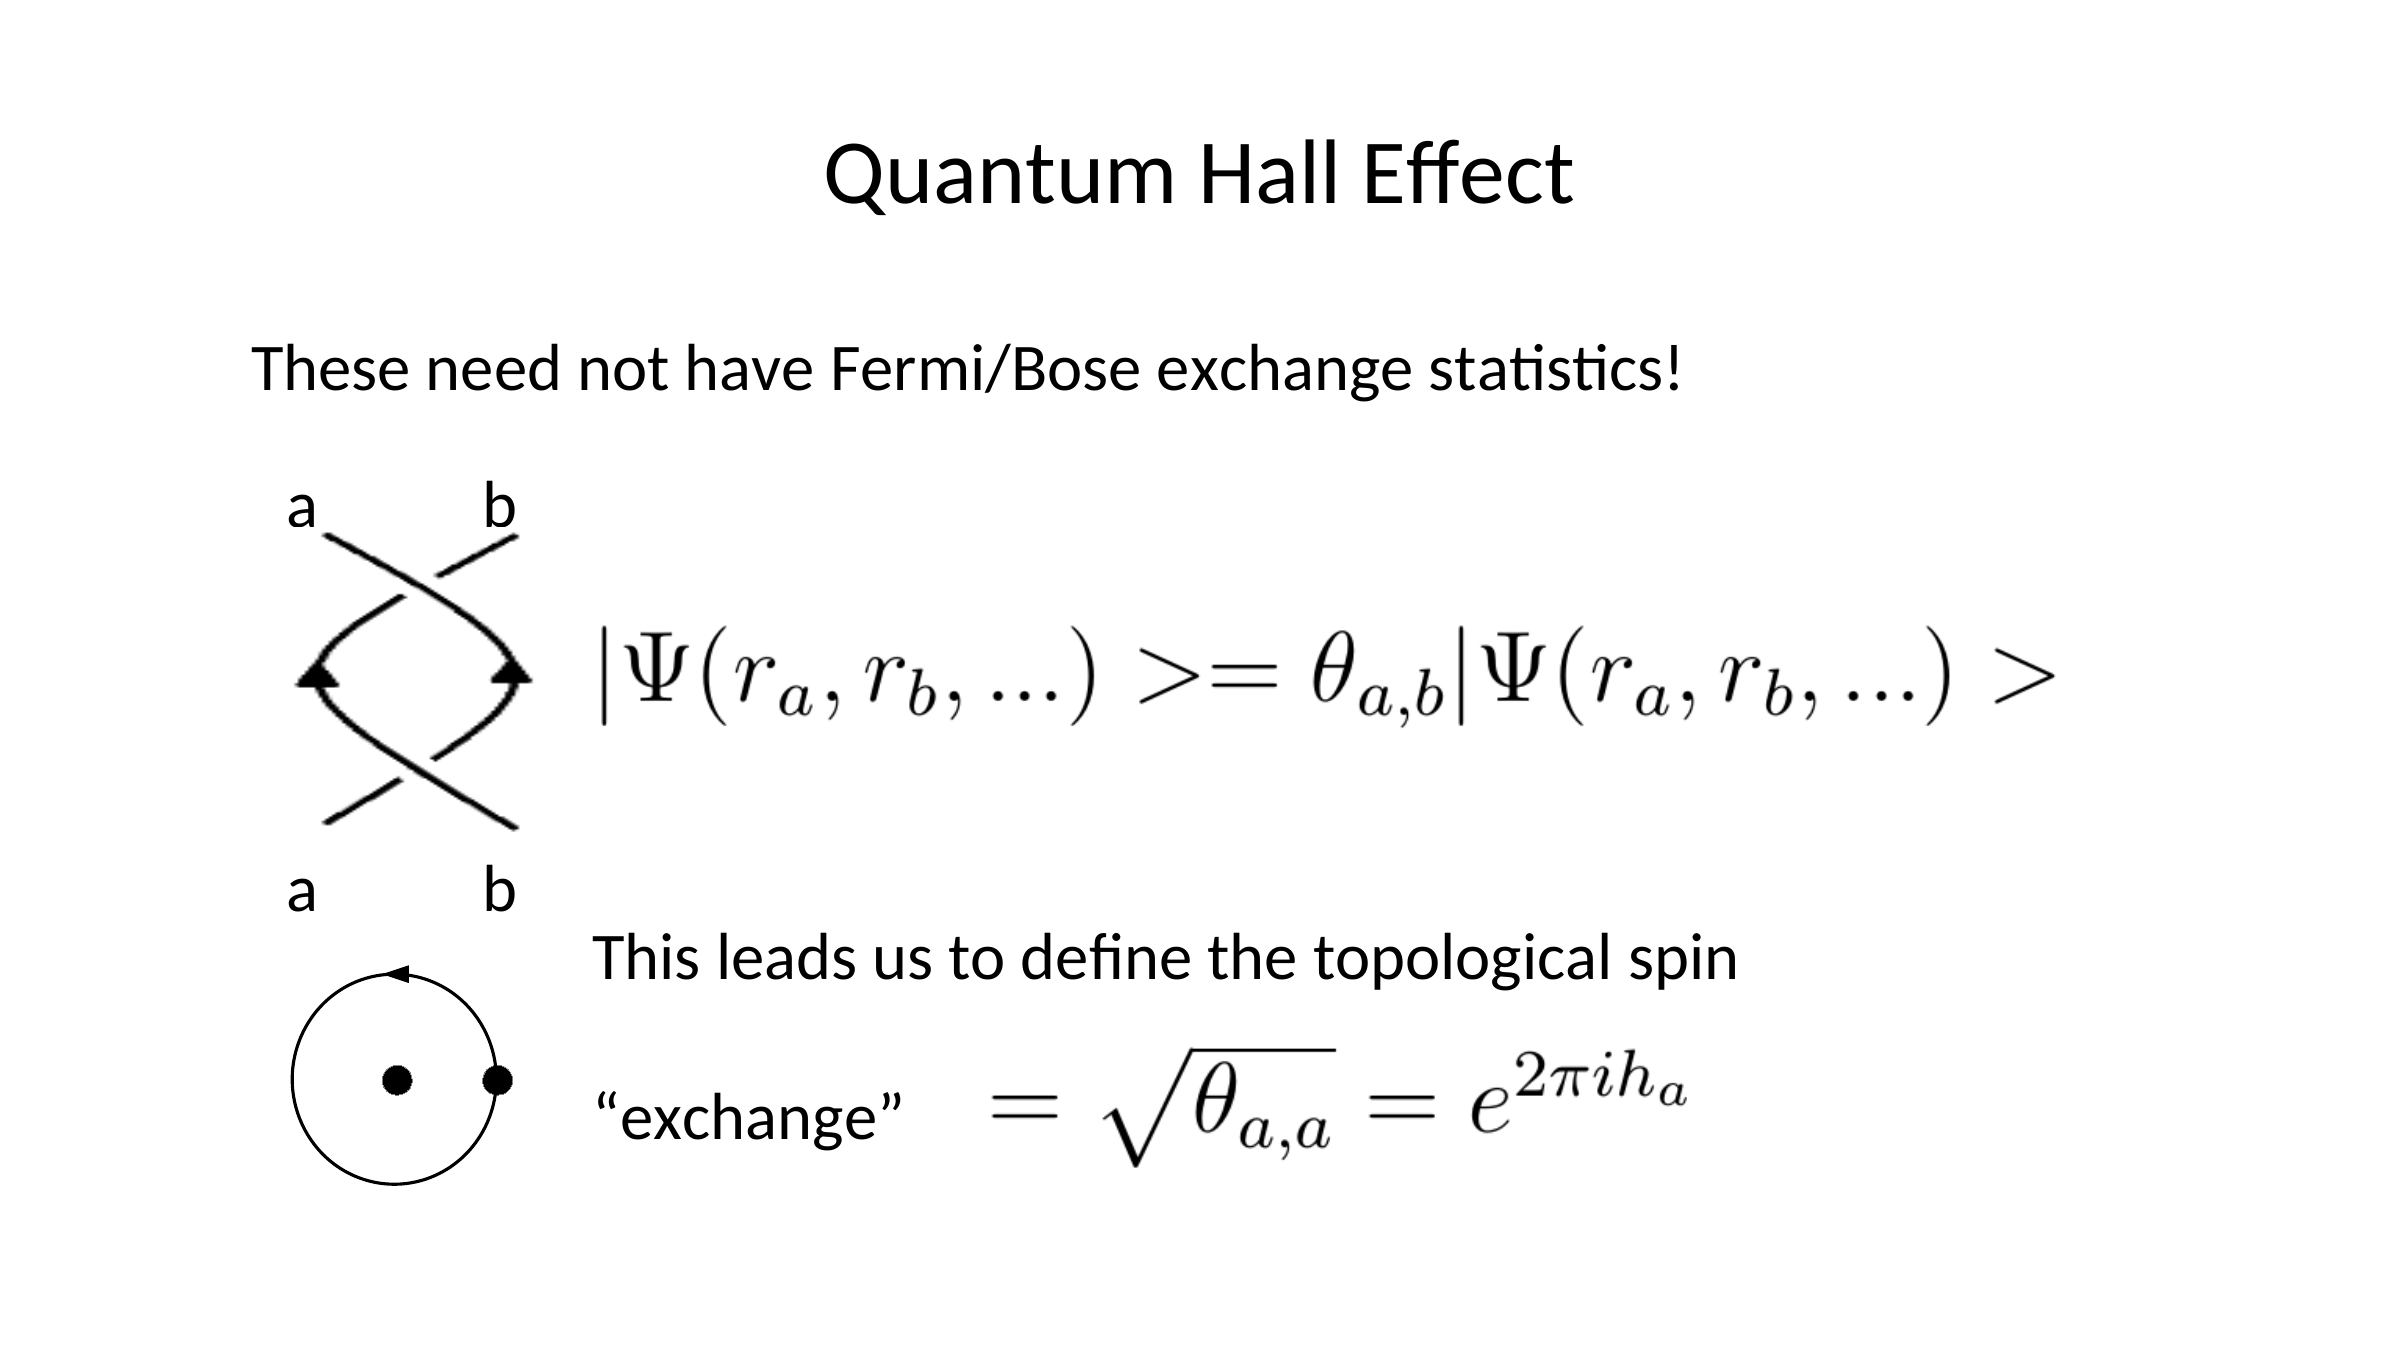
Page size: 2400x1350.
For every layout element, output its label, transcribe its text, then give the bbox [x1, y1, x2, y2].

text_box a b [271, 836, 737, 932]
picture [286, 527, 557, 851]
picture [586, 587, 2070, 763]
text_box [292, 974, 513, 1185]
title Quantum Hall Effect [120, 53, 2280, 280]
text_box This leads us to define the topological spin “exchange” [577, 905, 1898, 1218]
list These need not have Fermi/Bose exchange statistics! [120, 315, 2280, 1207]
text_box a b [271, 453, 737, 548]
picture [959, 1024, 1712, 1196]
